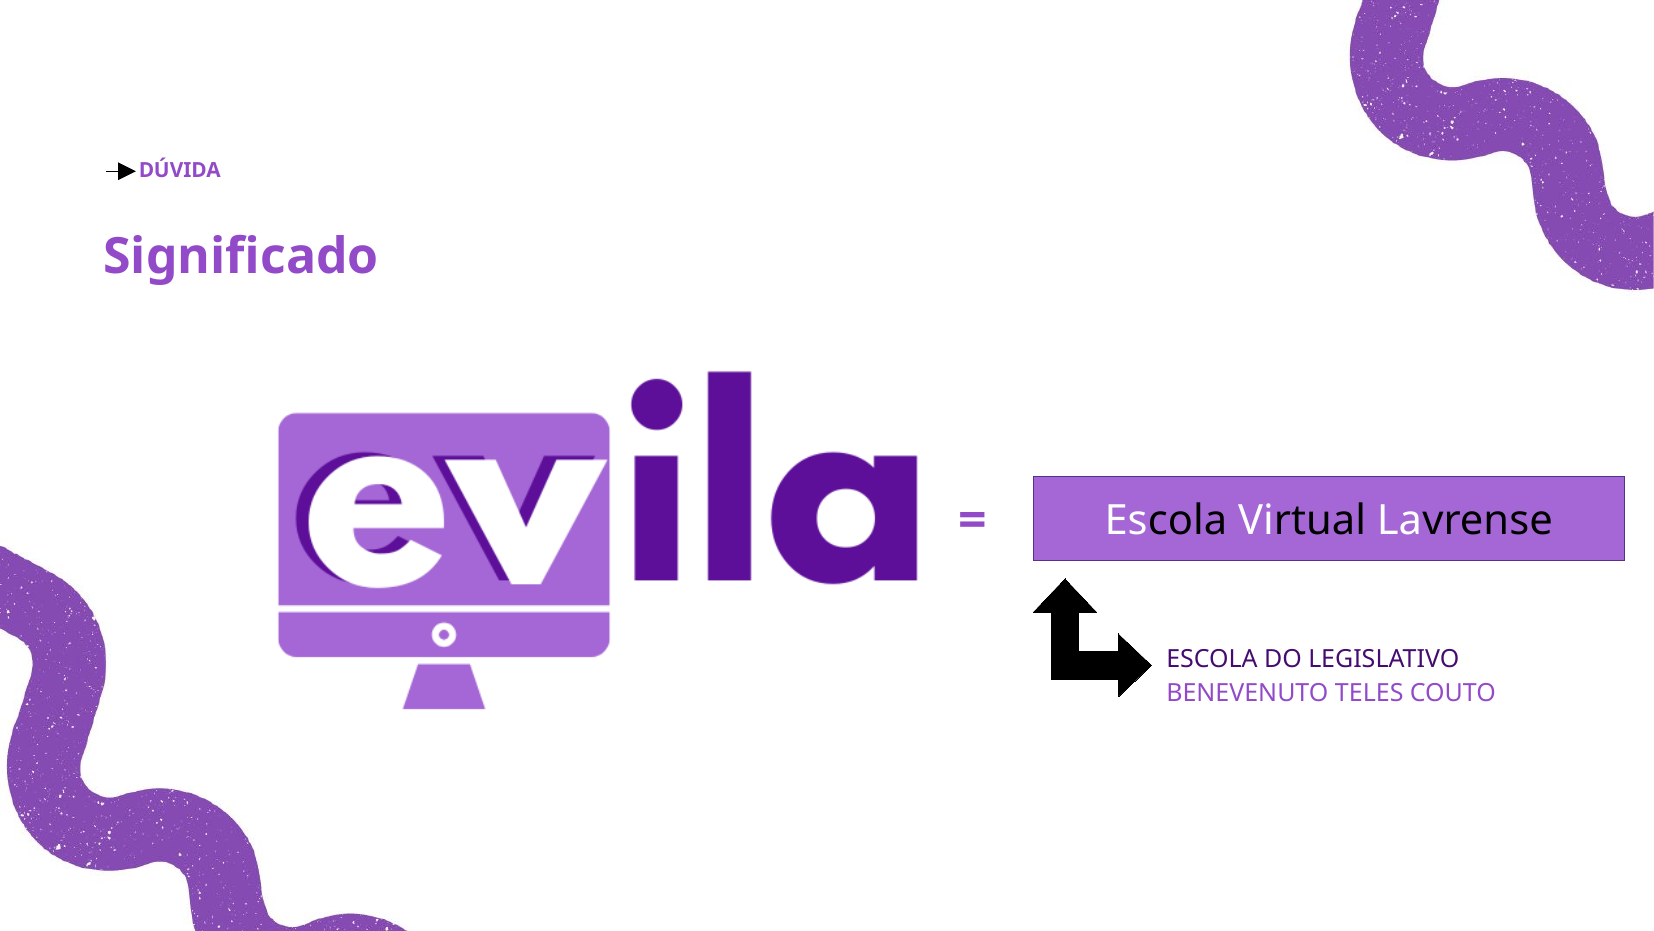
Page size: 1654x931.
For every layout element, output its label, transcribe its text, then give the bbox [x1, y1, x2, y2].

picture [0, 0, 1654, 931]
text_box DÚVIDA [124, 147, 269, 192]
text_box Significado [88, 212, 515, 321]
text_box ESCOLA DO LEGISLATIVO BENEVENUTO TELES COUTO [1151, 633, 1560, 711]
text_box = [943, 476, 1028, 562]
text_box [1033, 578, 1152, 697]
text_box Escola Virtual Lavrense [1033, 476, 1625, 561]
